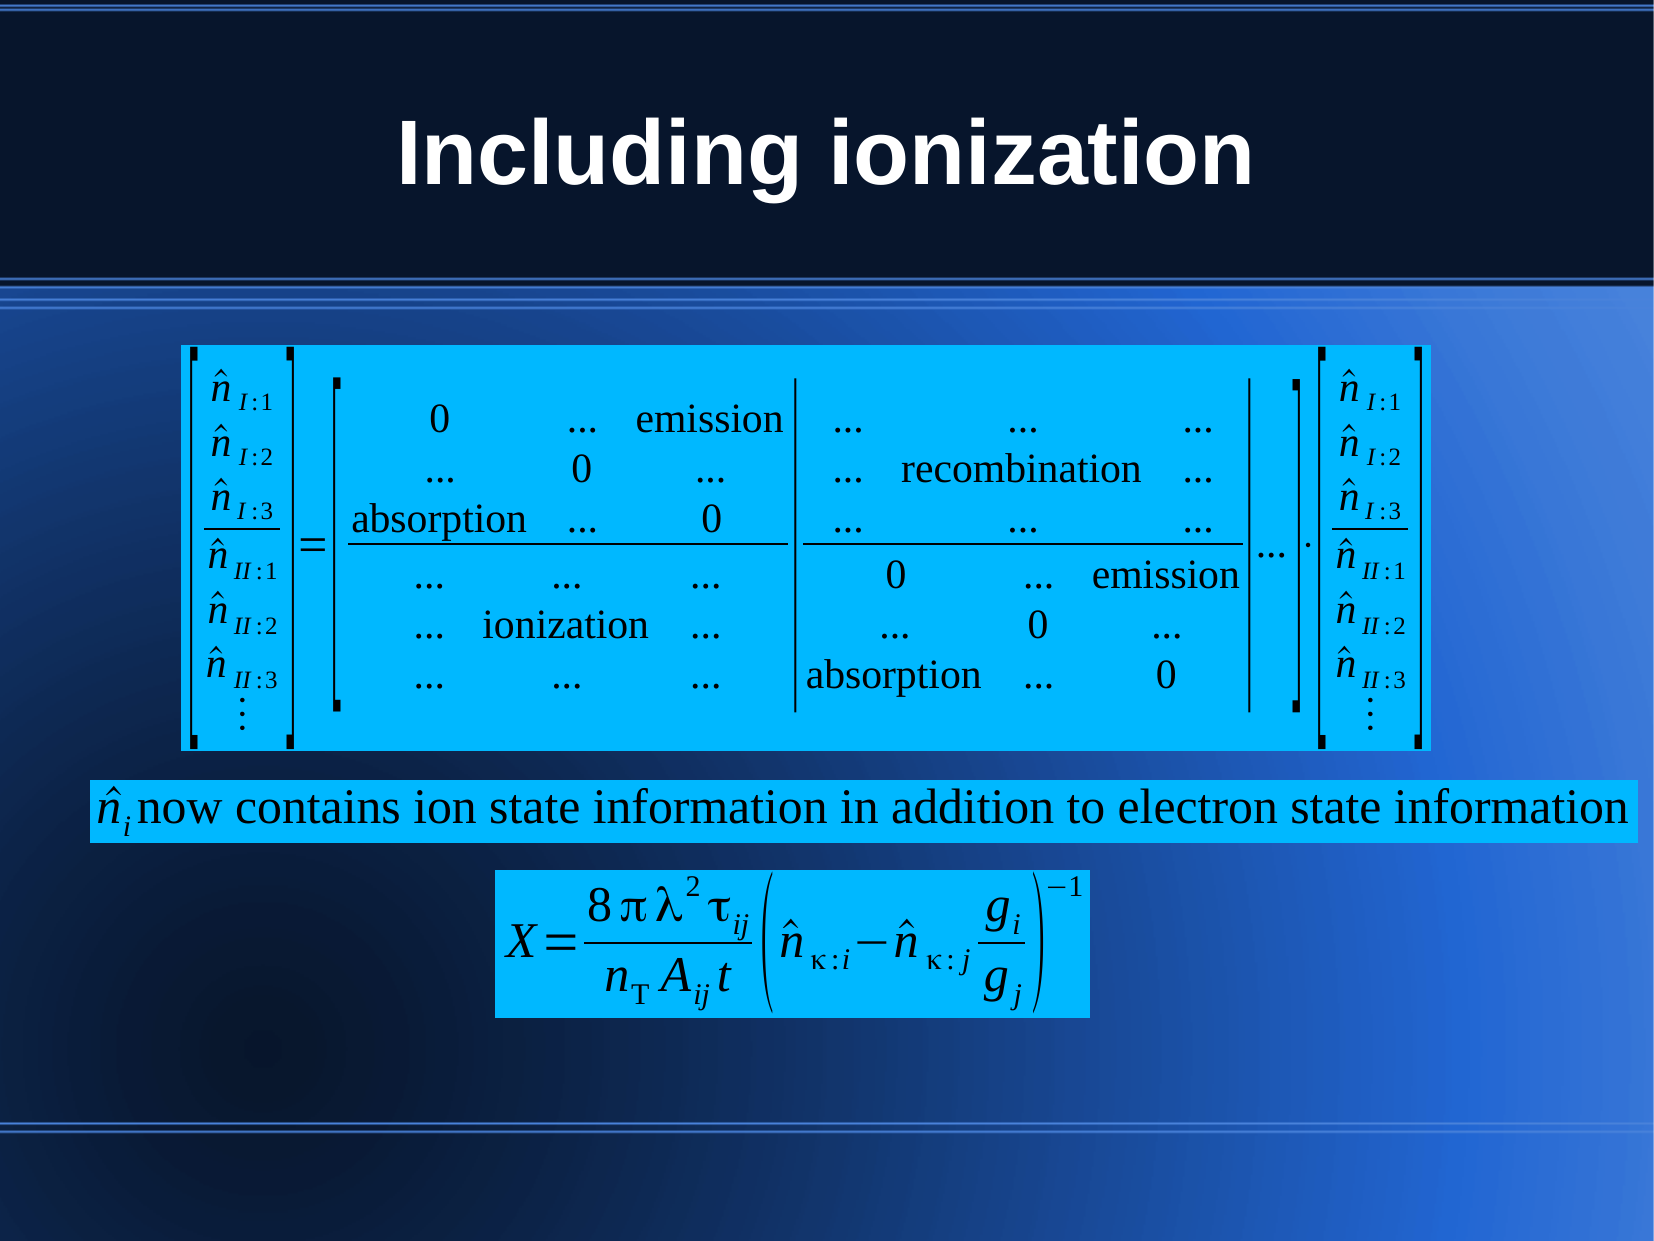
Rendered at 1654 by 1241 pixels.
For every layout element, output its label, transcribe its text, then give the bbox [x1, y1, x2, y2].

chart [180, 345, 1432, 752]
chart [90, 780, 1639, 843]
title Including ionization [82, 49, 1571, 257]
picture [0, 0, 1654, 1241]
chart [495, 870, 1090, 1018]
